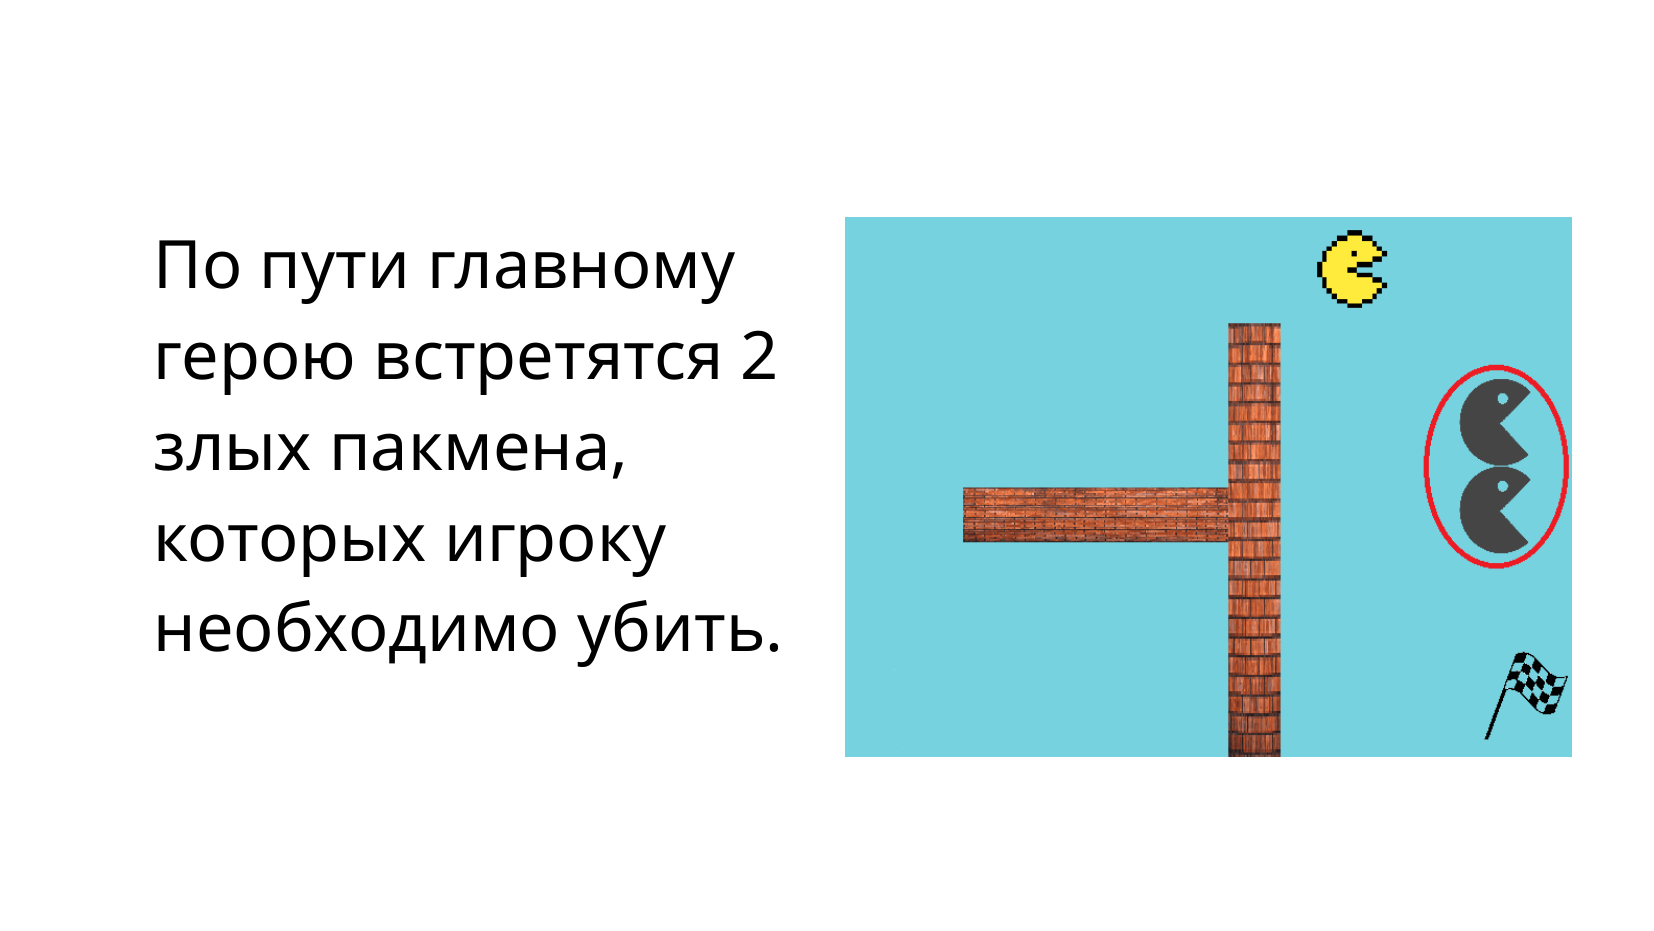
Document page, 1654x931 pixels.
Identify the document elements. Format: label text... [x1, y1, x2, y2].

picture [845, 217, 1572, 758]
list По пути главному герою встретятся 2 злых пакмена, которых игроку необходимо убить. [82, 217, 809, 758]
